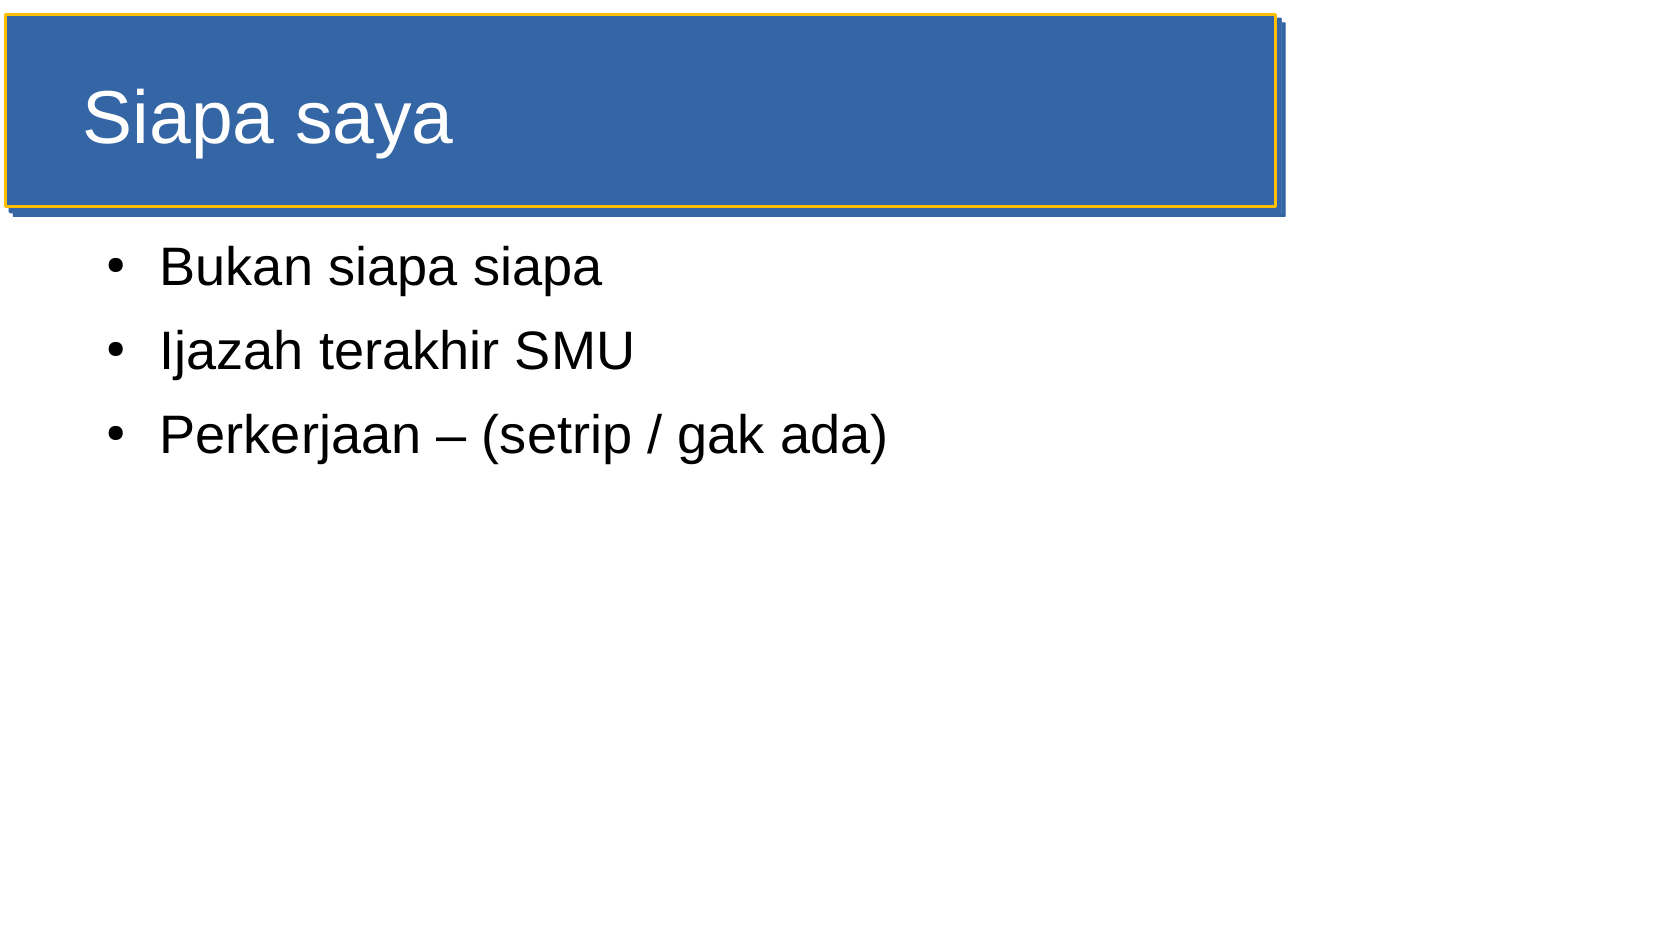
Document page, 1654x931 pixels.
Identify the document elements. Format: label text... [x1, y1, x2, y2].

title Siapa saya [82, 44, 1235, 192]
list Bukan siapa siapa Ijazah terakhir SMU Perkerjaan – (setrip / gak ada) [88, 236, 1565, 798]
